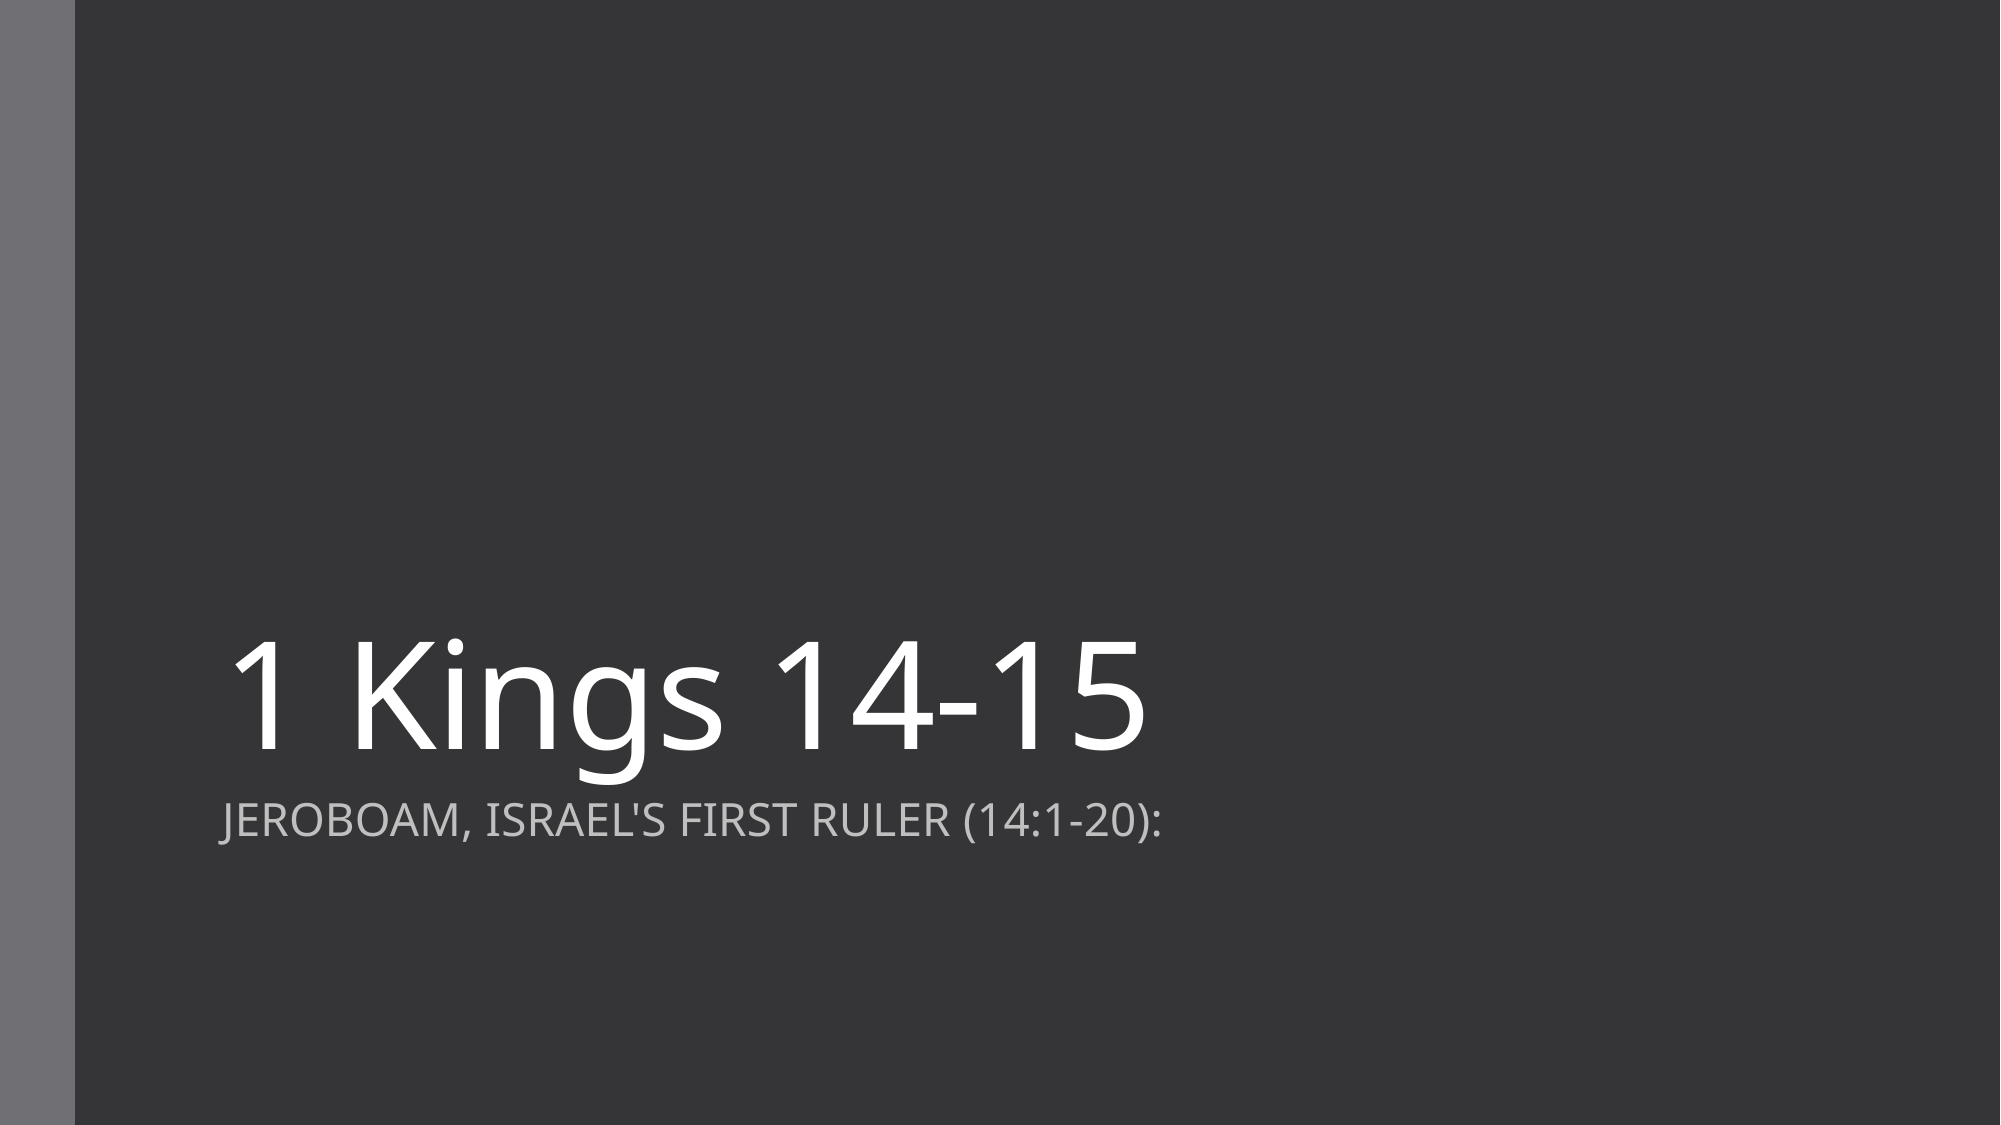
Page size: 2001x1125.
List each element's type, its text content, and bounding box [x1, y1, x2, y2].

subtitle JEROBOAM, ISRAEL'S FIRST RULER (14:1-20): [206, 787, 1752, 1066]
title 1 Kings 14-15 [206, 124, 1752, 787]
